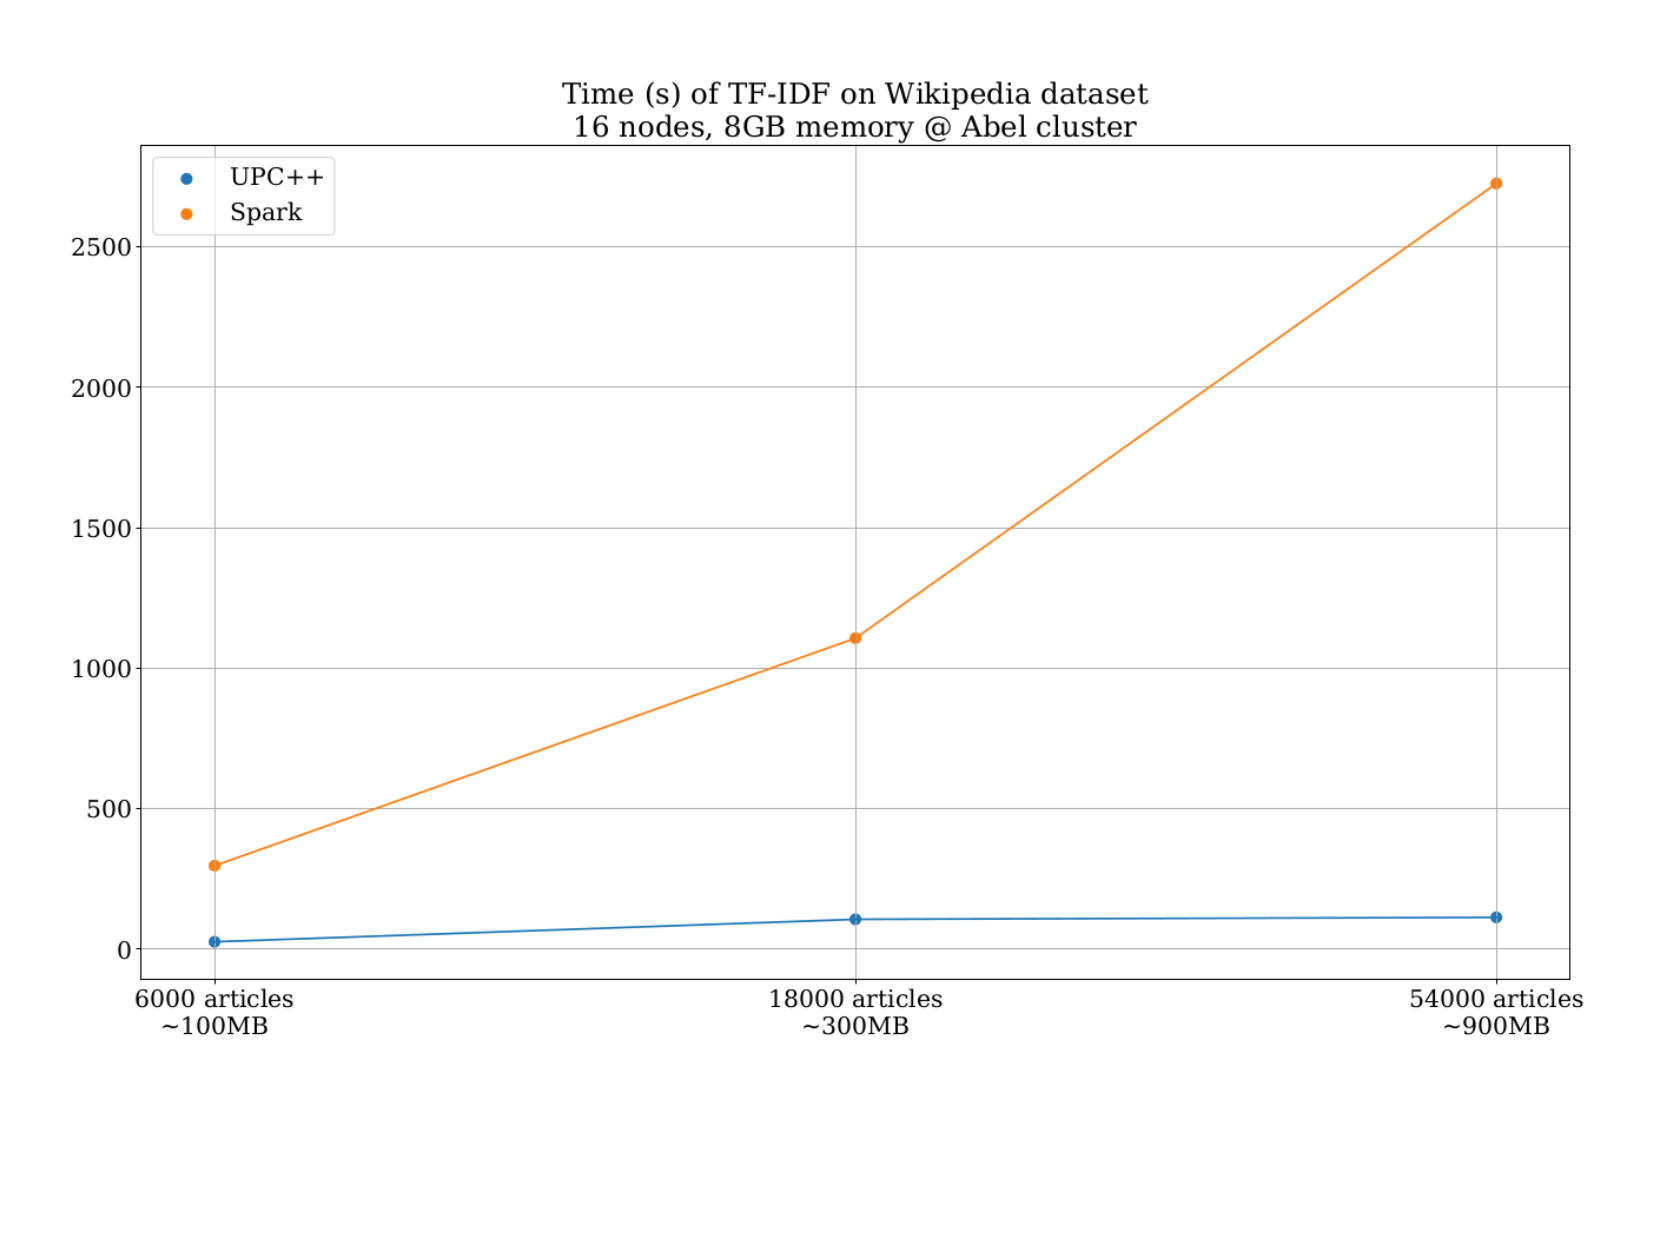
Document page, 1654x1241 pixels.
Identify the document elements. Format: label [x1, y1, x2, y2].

picture [0, 46, 1653, 1079]
